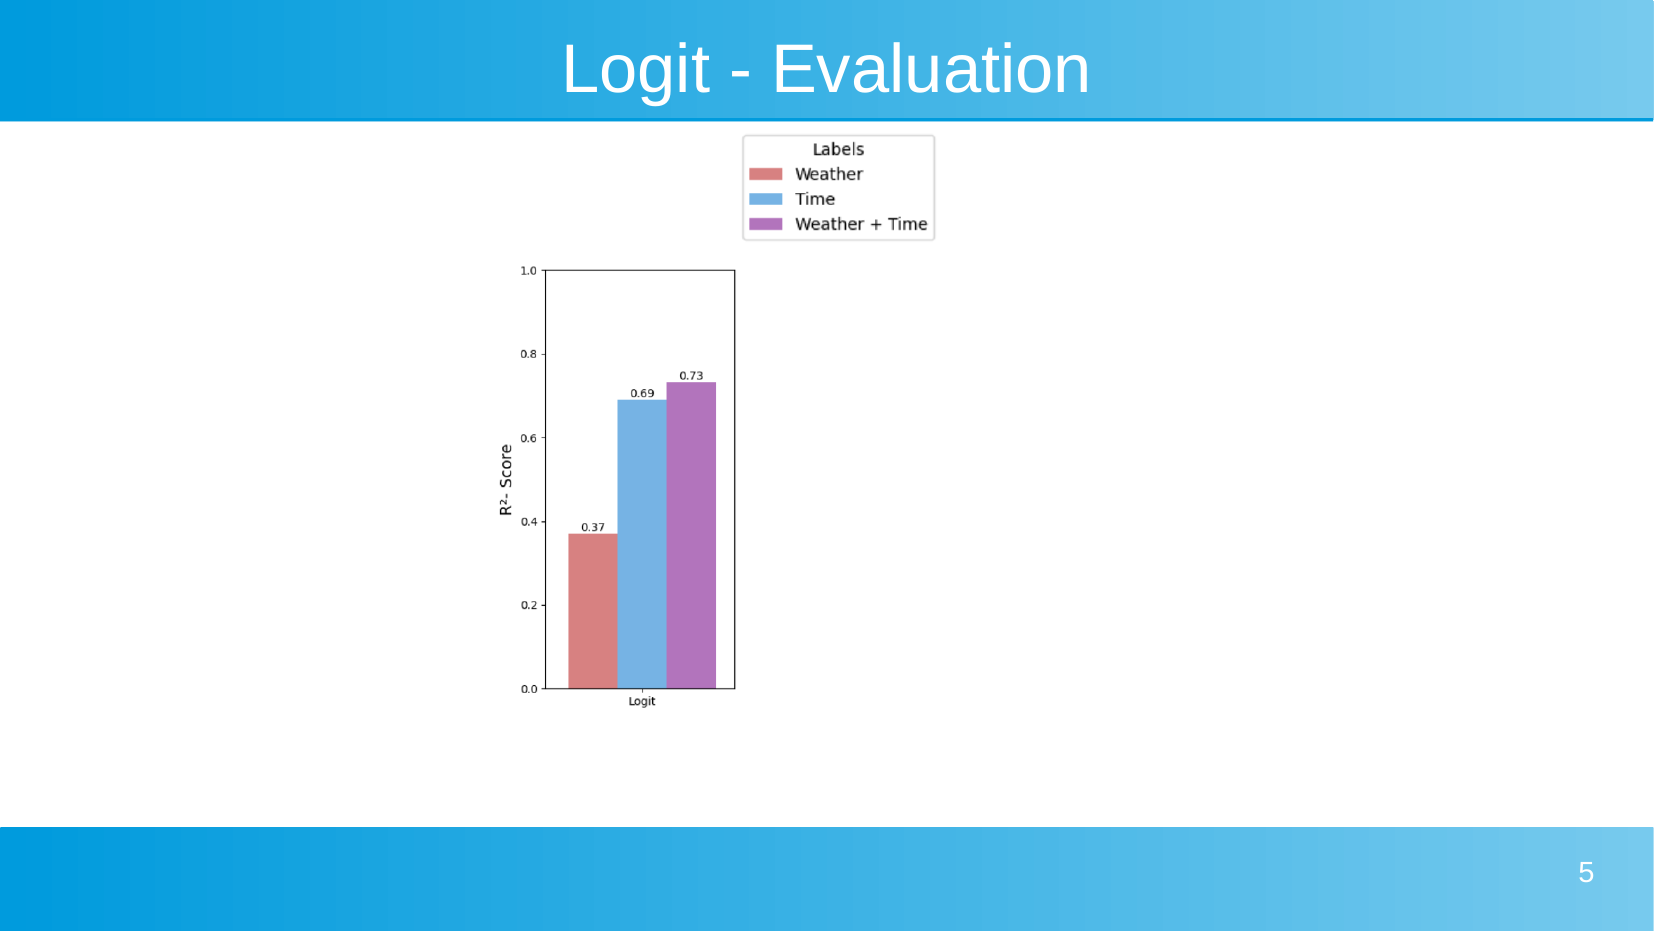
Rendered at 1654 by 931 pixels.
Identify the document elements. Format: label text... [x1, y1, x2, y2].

title Logit - Evaluation [59, 29, 1595, 108]
picture [496, 258, 739, 709]
picture [738, 129, 940, 243]
